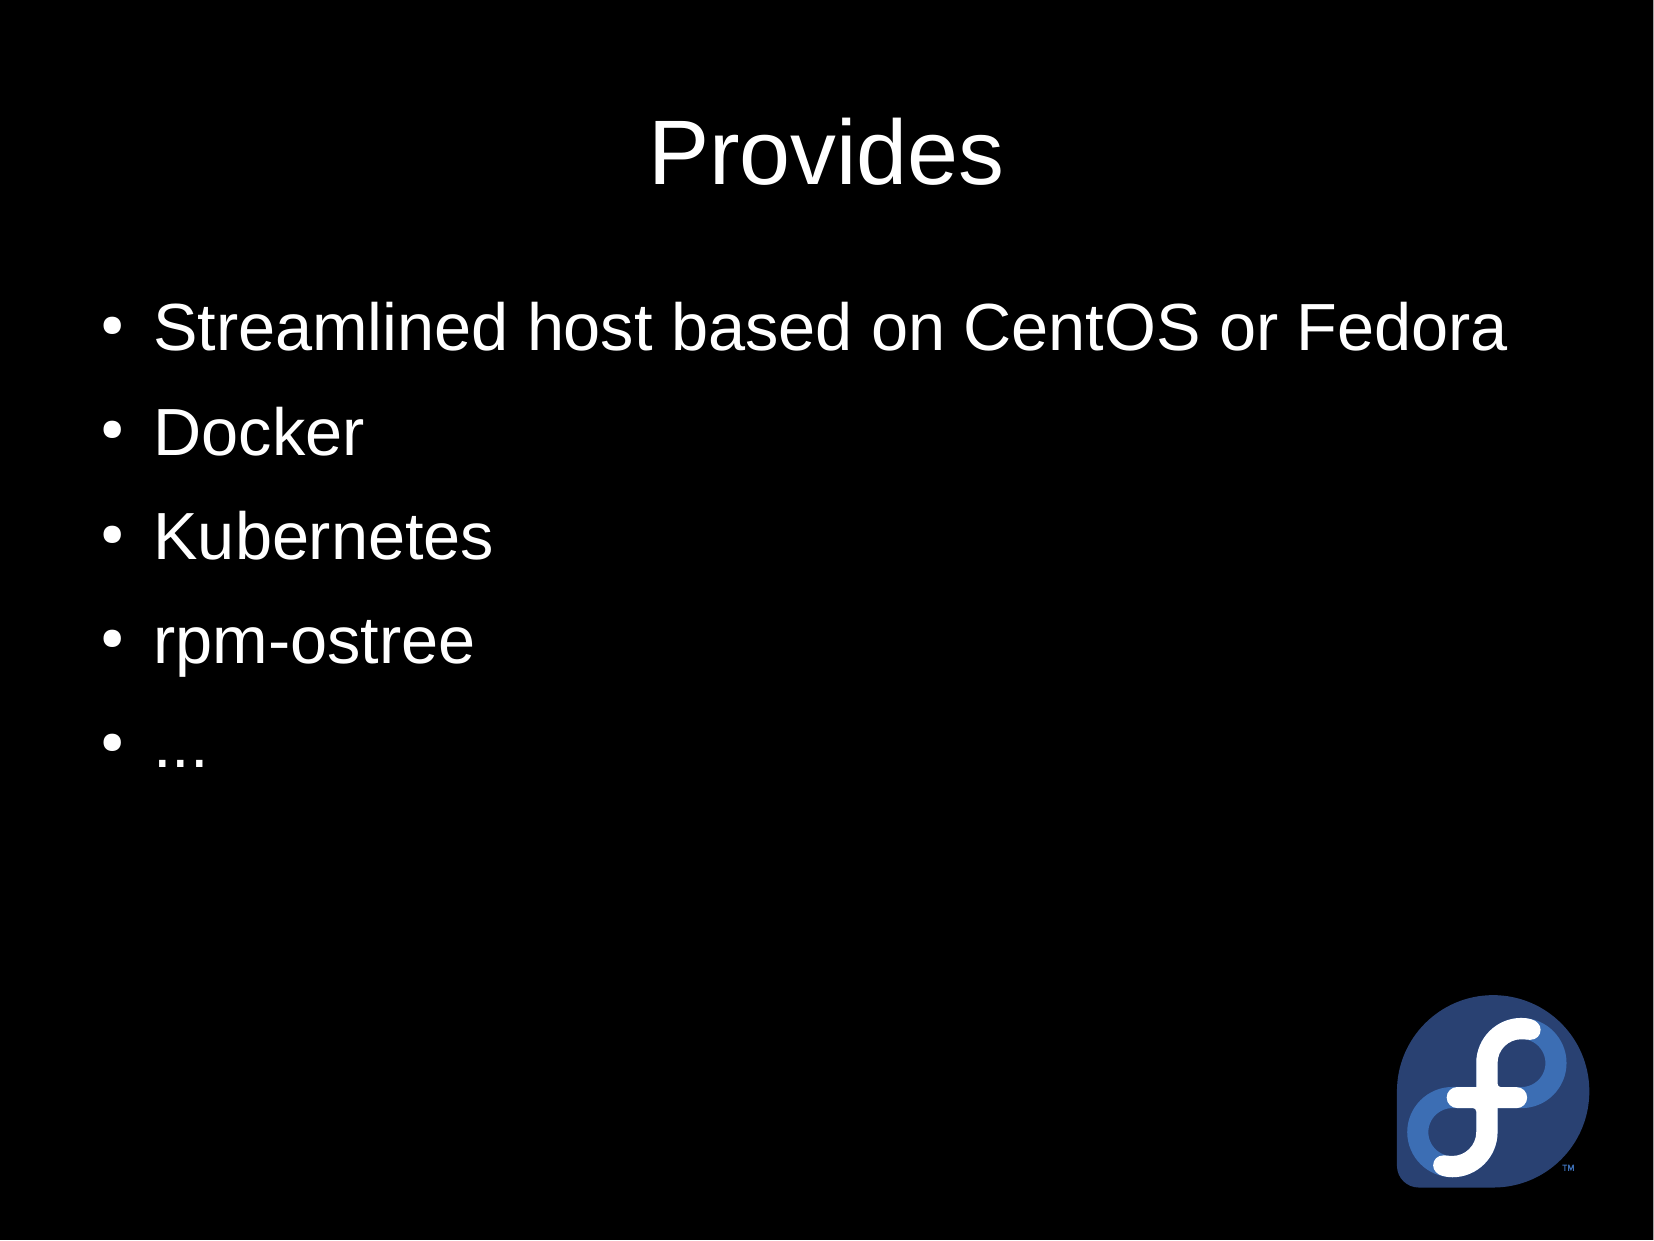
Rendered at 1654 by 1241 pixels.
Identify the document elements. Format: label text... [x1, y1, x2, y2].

picture [1396, 994, 1591, 1189]
list Streamlined host based on CentOS or Fedora Docker Kubernetes rpm-ostree ... [82, 290, 1571, 1010]
title Provides [82, 49, 1571, 257]
